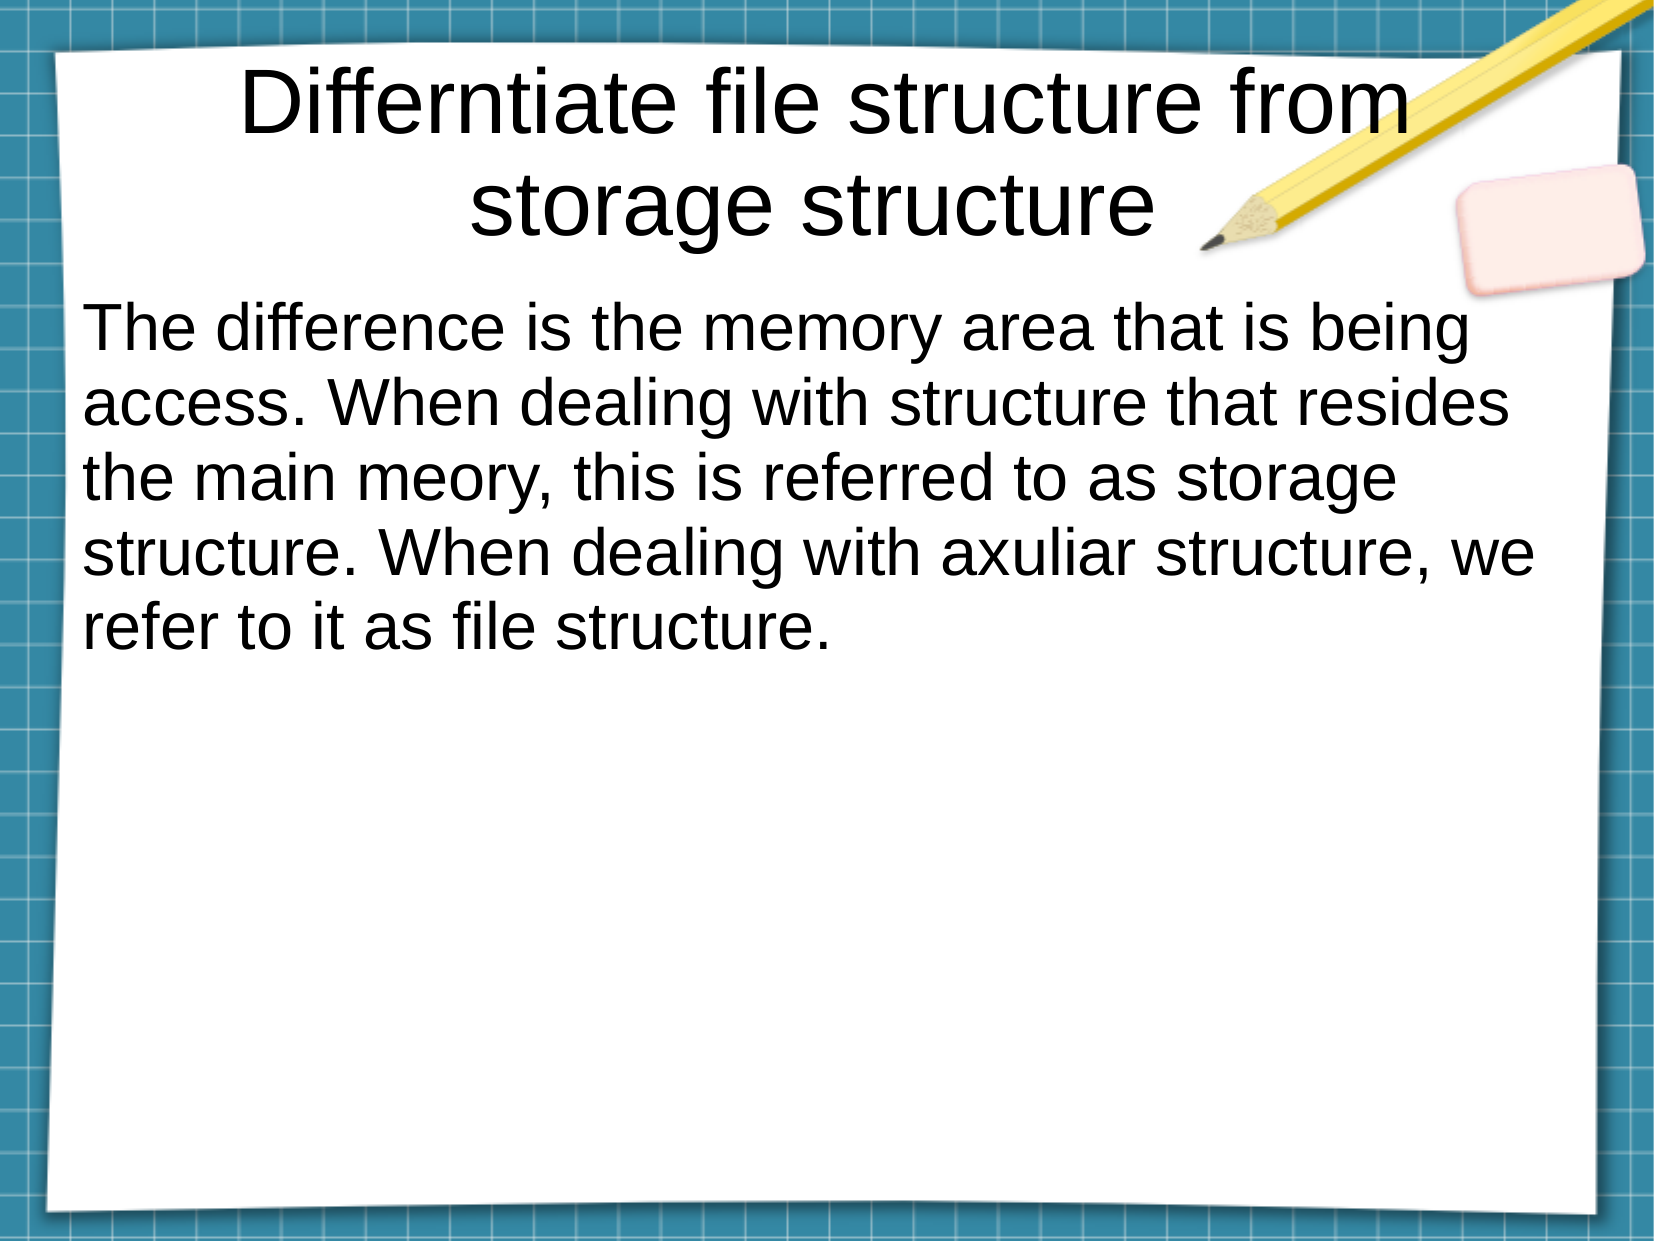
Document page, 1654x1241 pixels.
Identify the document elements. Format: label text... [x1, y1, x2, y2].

picture [0, 0, 1654, 1241]
title Differntiate file structure from storage structure [82, 49, 1571, 257]
list The difference is the memory area that is being access. When dealing with structure that resides the main meory, this is referred to as storage structure. When dealing with axuliar structure, we refer to it as file structure. [82, 290, 1571, 1010]
